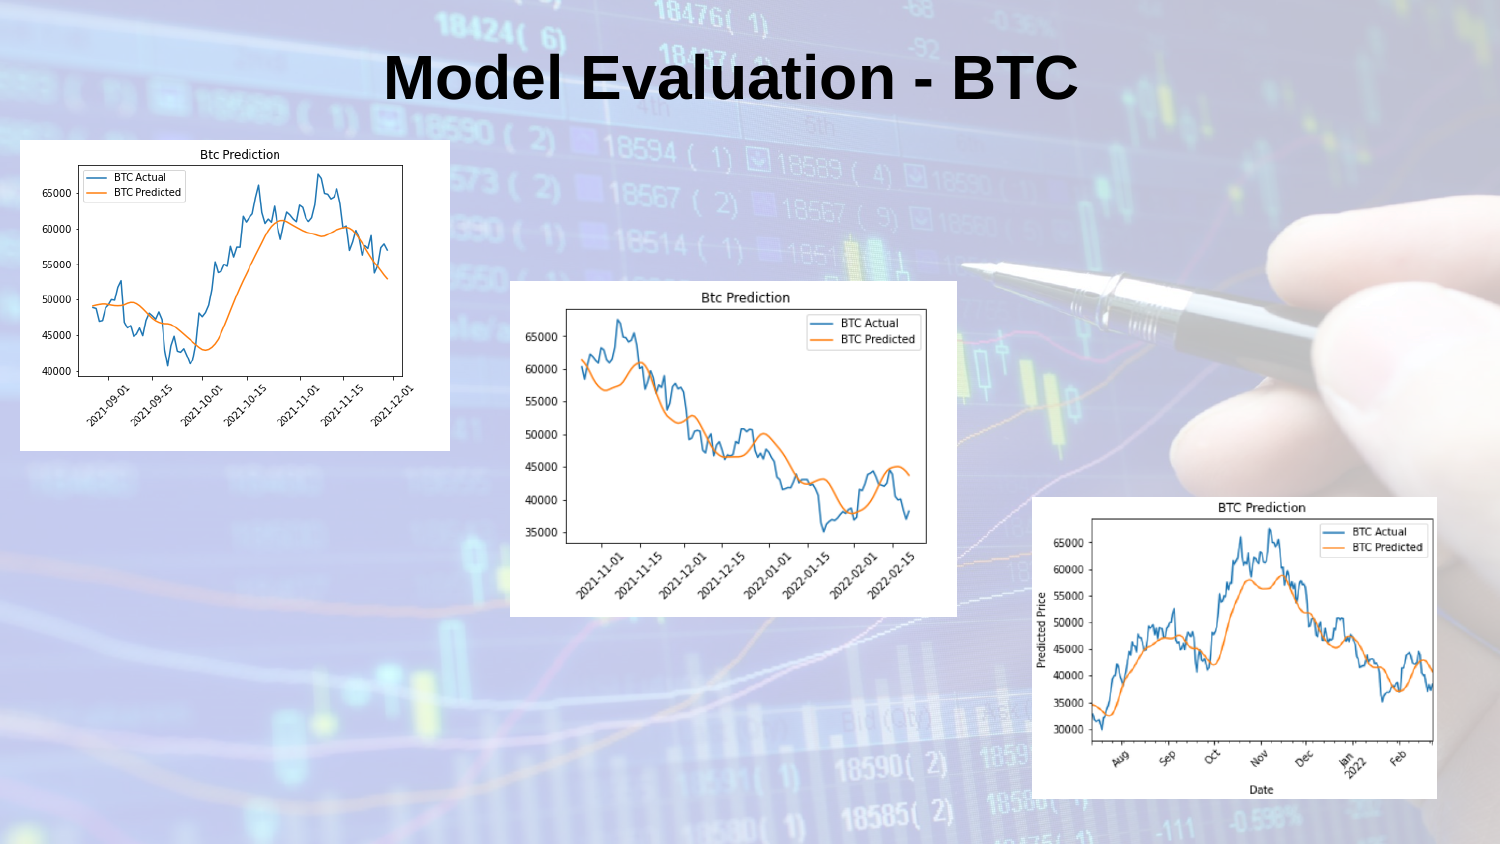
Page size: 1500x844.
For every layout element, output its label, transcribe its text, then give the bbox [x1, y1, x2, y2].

title Model Evaluation - BTC [51, 21, 1431, 116]
picture [0, 0, 1500, 844]
